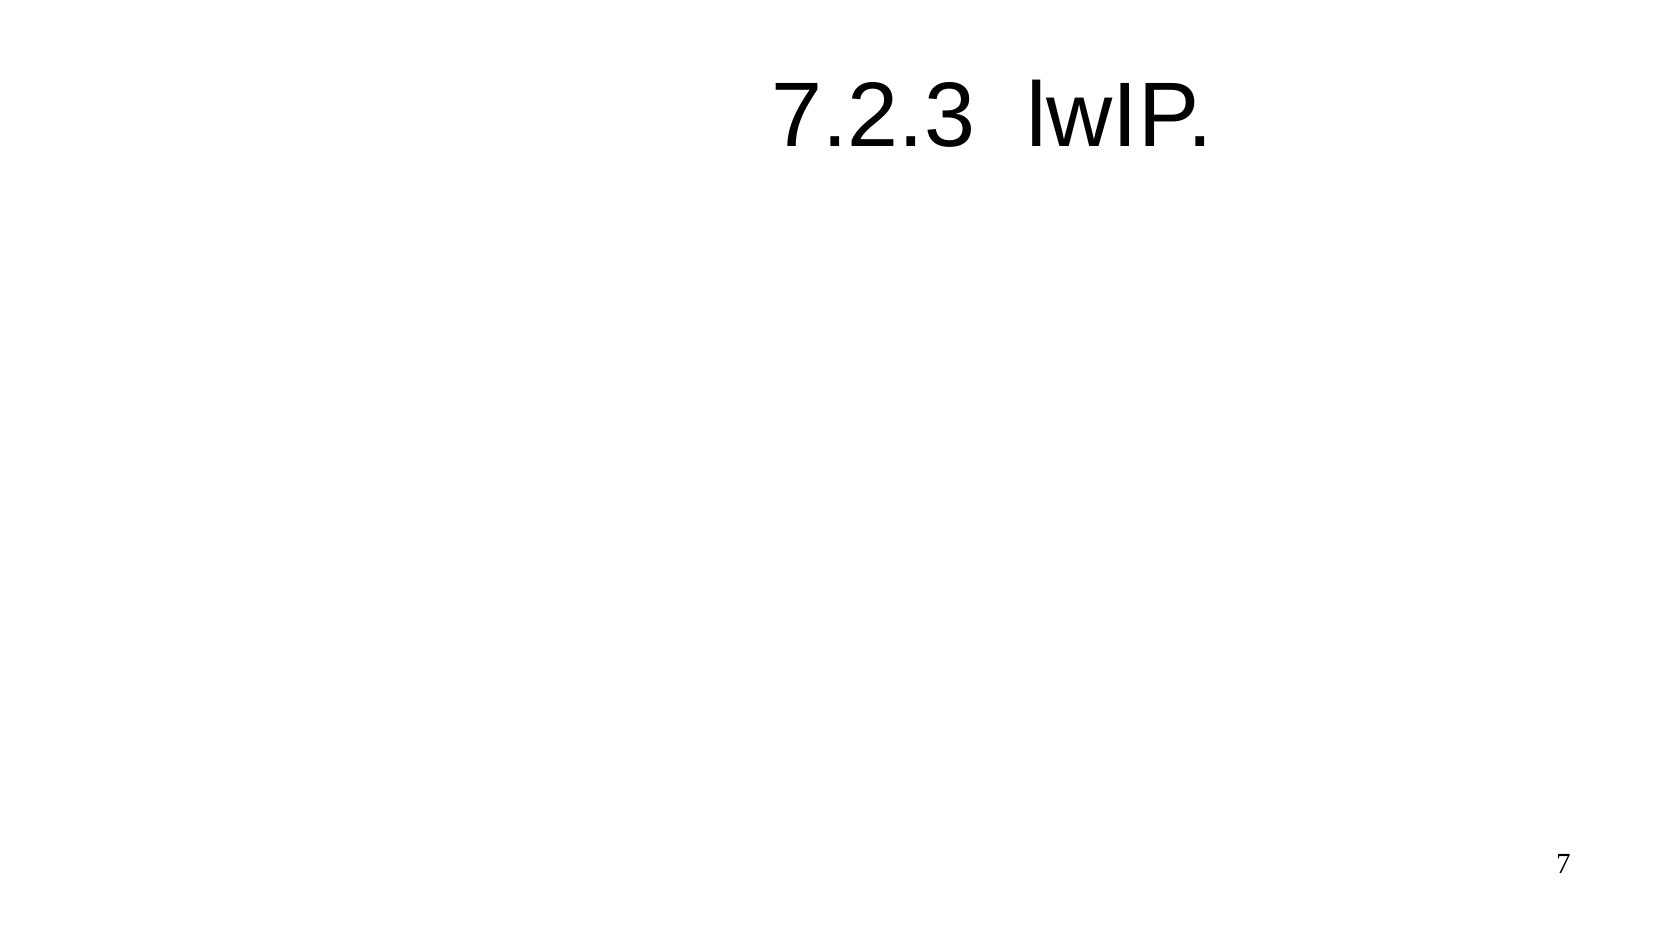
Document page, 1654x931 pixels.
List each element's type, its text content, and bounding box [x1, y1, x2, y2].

title 7.2.3 lwIP. [82, 37, 1571, 193]
